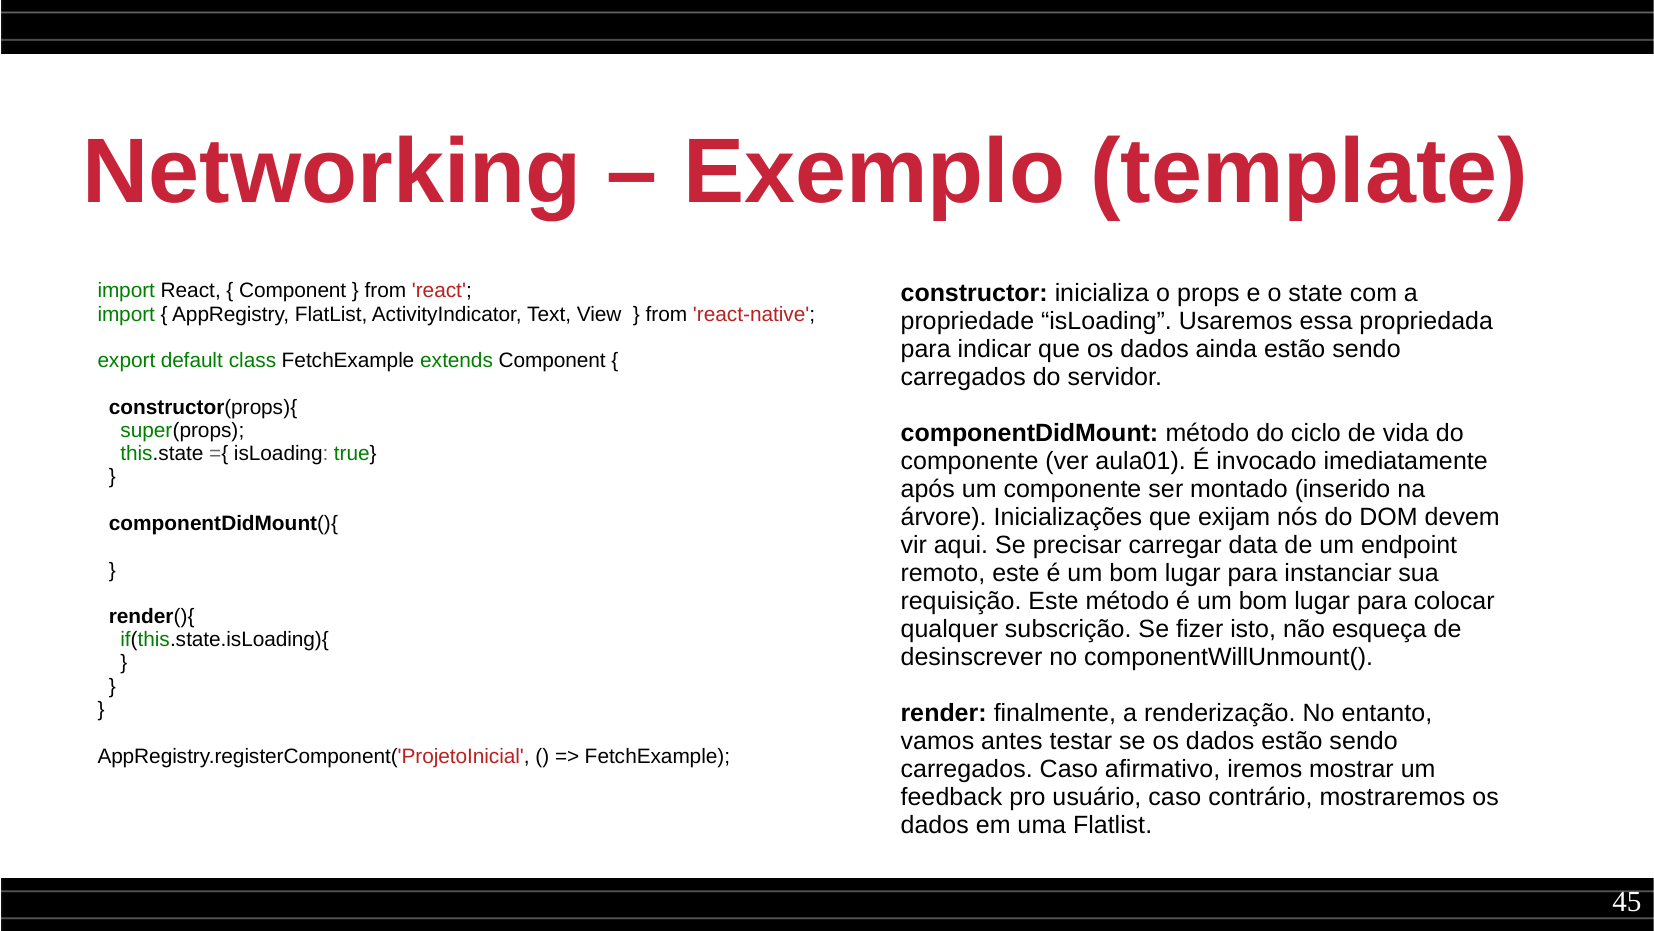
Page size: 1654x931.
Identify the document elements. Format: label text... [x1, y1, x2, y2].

title Networking – Exemplo (template) [82, 92, 1571, 249]
text_box constructor: inicializa o props e o state com a propriedade “isLoading”. Usaremos essa propriedada para indicar que os dados ainda estão sendo carregados do servidor. componentDidMount: método do ciclo de vida do componente (ver aula01). É invocado imediatamente após um componente ser montado (inserido na árvore). Inicializações que exijam nós do DOM devem vir aqui. Se precisar carregar data de um endpoint remoto, este é um bom lugar para instanciar sua requisição. Este método é um bom lugar para colocar qualquer subscrição. Se fizer isto, não esqueça de desinscrever no componentWillUnmount(). render: finalmente, a renderização. No entanto, vamos antes testar se os dados estão sendo carregados. Caso afirmativo, iremos mostrar um feedback pro usuário, caso contrário, mostraremos os dados em uma Flatlist. [885, 271, 1524, 847]
picture [1, 0, 1654, 54]
picture [1, 878, 1654, 931]
text_box import React, { Component } from 'react'; import { AppRegistry, FlatList, ActivityIndicator, Text, View } from 'react-native'; export default class FetchExample extends Component { constructor(props){ super(props); this.state ={ isLoading: true} } componentDidMount(){ } render(){ if(this.state.isLoading){ } } } AppRegistry.registerComponent('ProjetoInicial', () => FetchExample); [82, 271, 885, 776]
